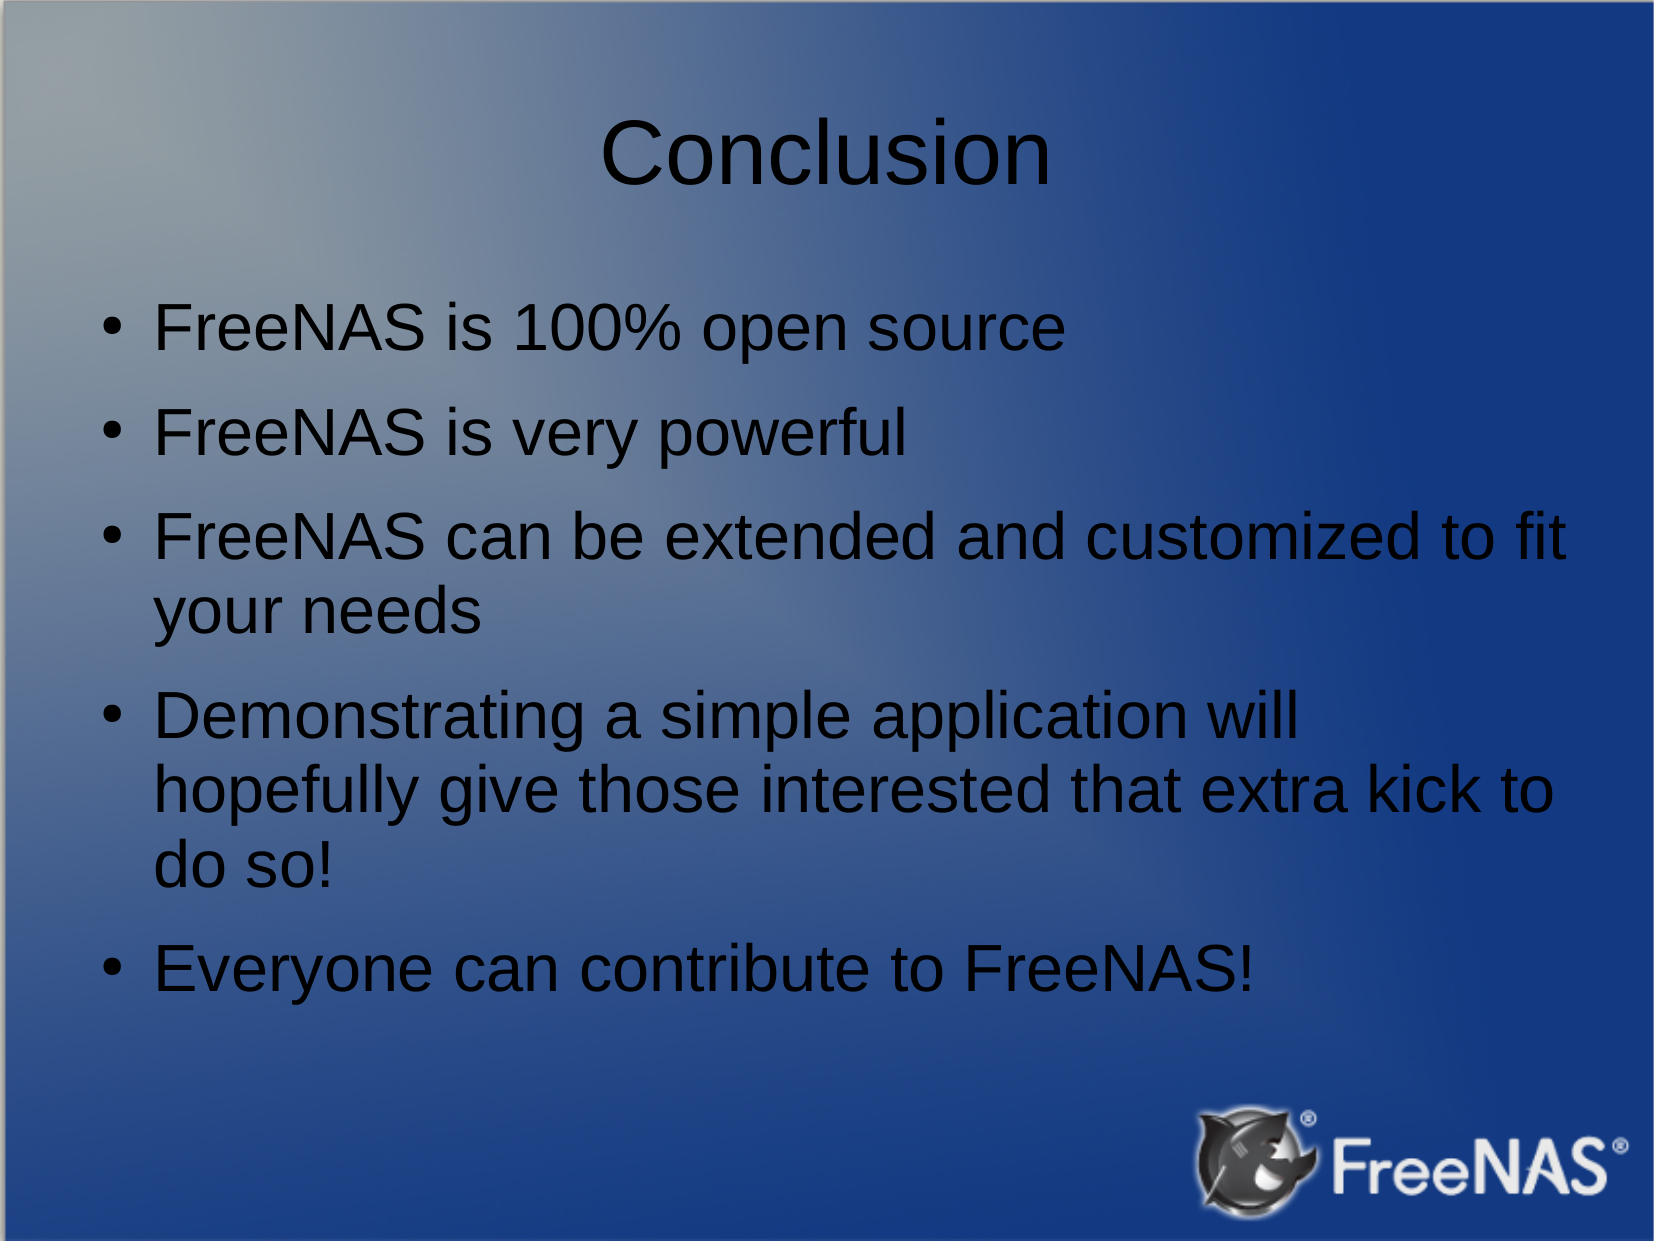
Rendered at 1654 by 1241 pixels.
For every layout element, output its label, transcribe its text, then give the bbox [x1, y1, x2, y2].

title Conclusion [82, 49, 1571, 257]
picture [0, 0, 1654, 1241]
list FreeNAS is 100% open source FreeNAS is very powerful FreeNAS can be extended and customized to fit your needs Demonstrating a simple application will hopefully give those interested that extra kick to do so! Everyone can contribute to FreeNAS! [82, 290, 1571, 1010]
